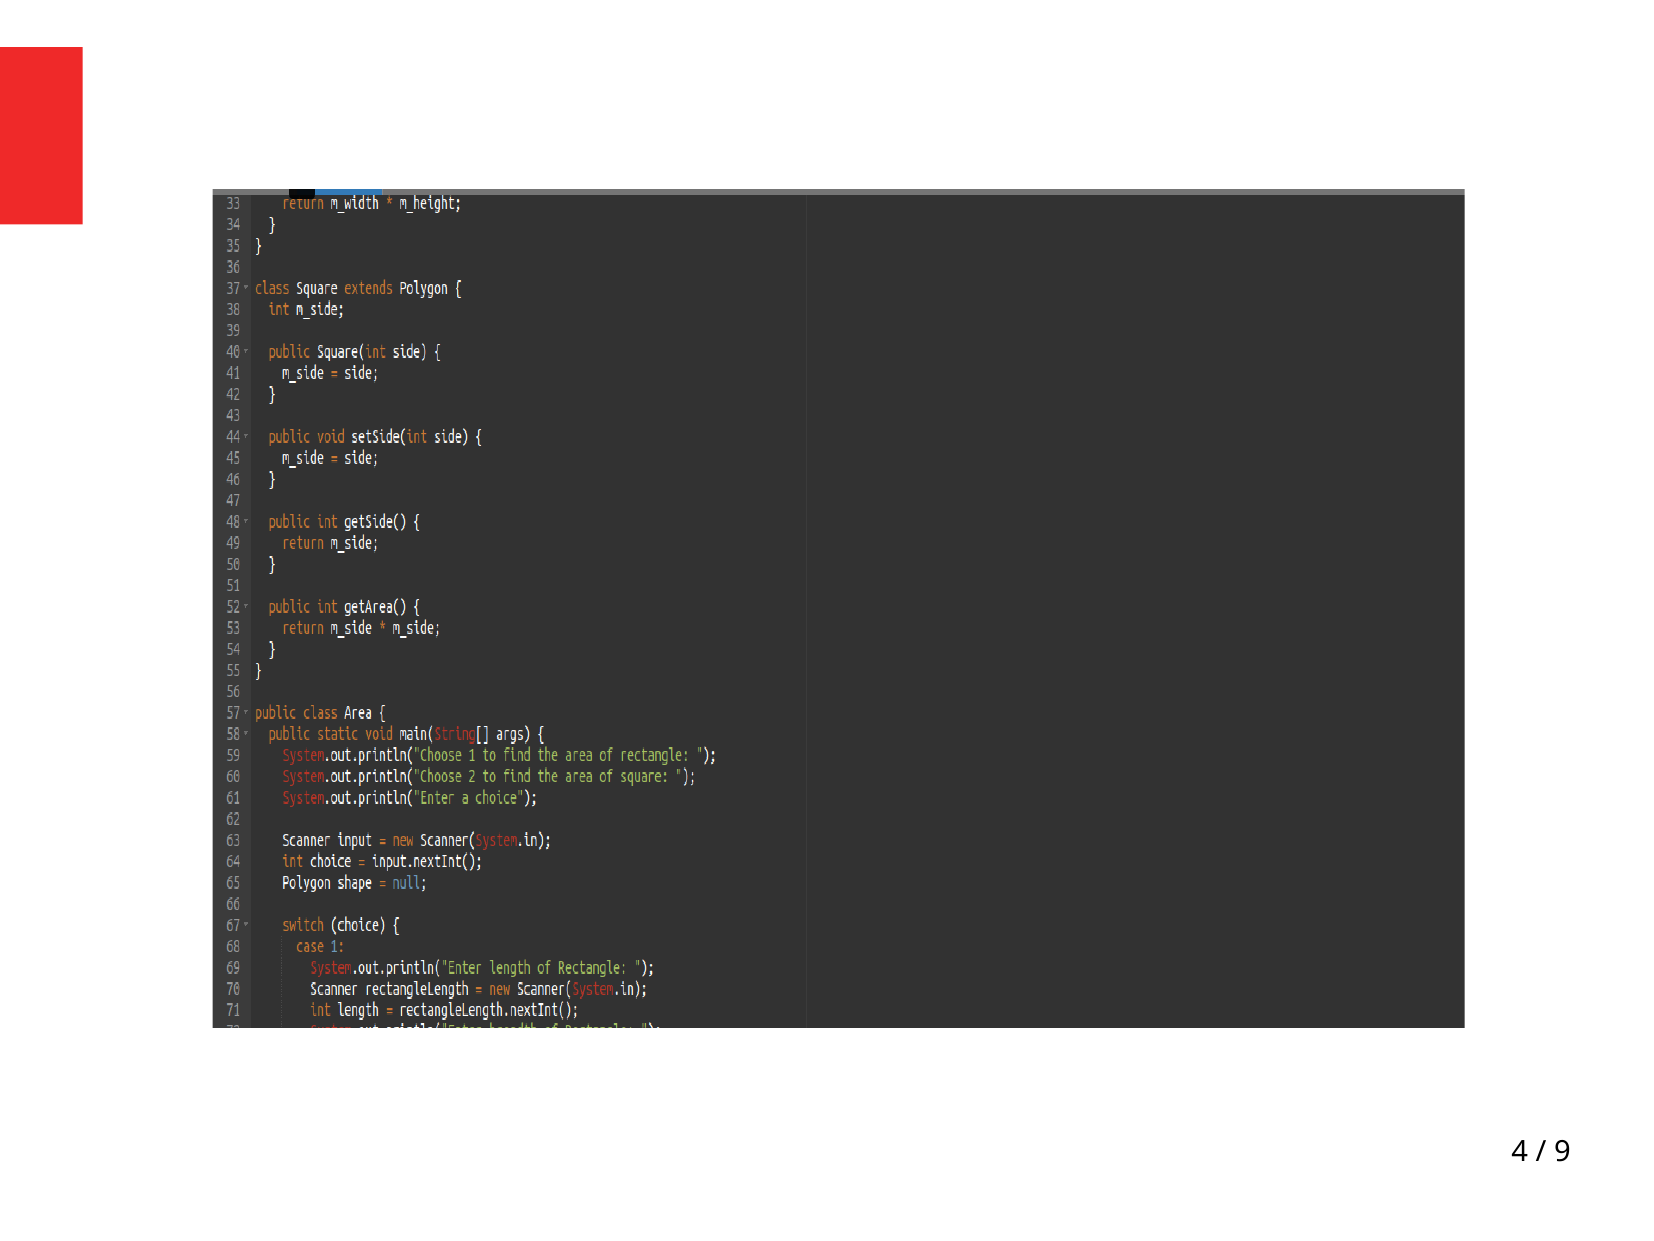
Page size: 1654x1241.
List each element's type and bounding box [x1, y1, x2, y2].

picture [212, 189, 1465, 1028]
